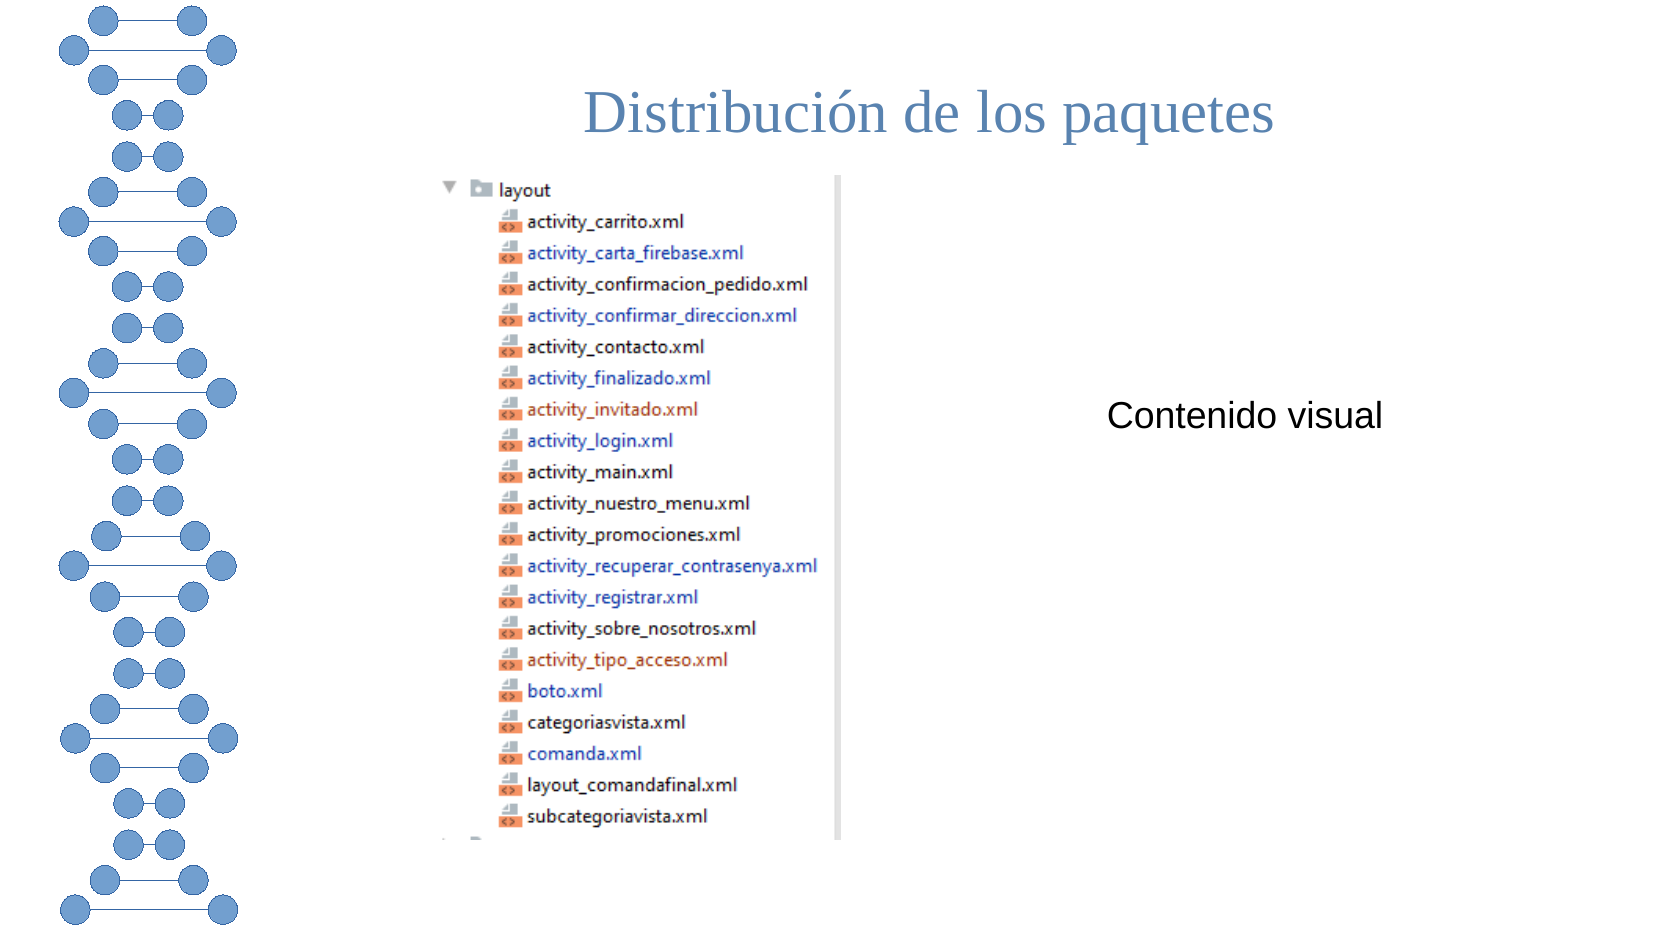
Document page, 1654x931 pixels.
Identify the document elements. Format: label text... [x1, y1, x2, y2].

title Distribución de los paquetes [265, 35, 1595, 189]
text_box Contenido visual [960, 387, 1531, 571]
picture [427, 175, 841, 841]
